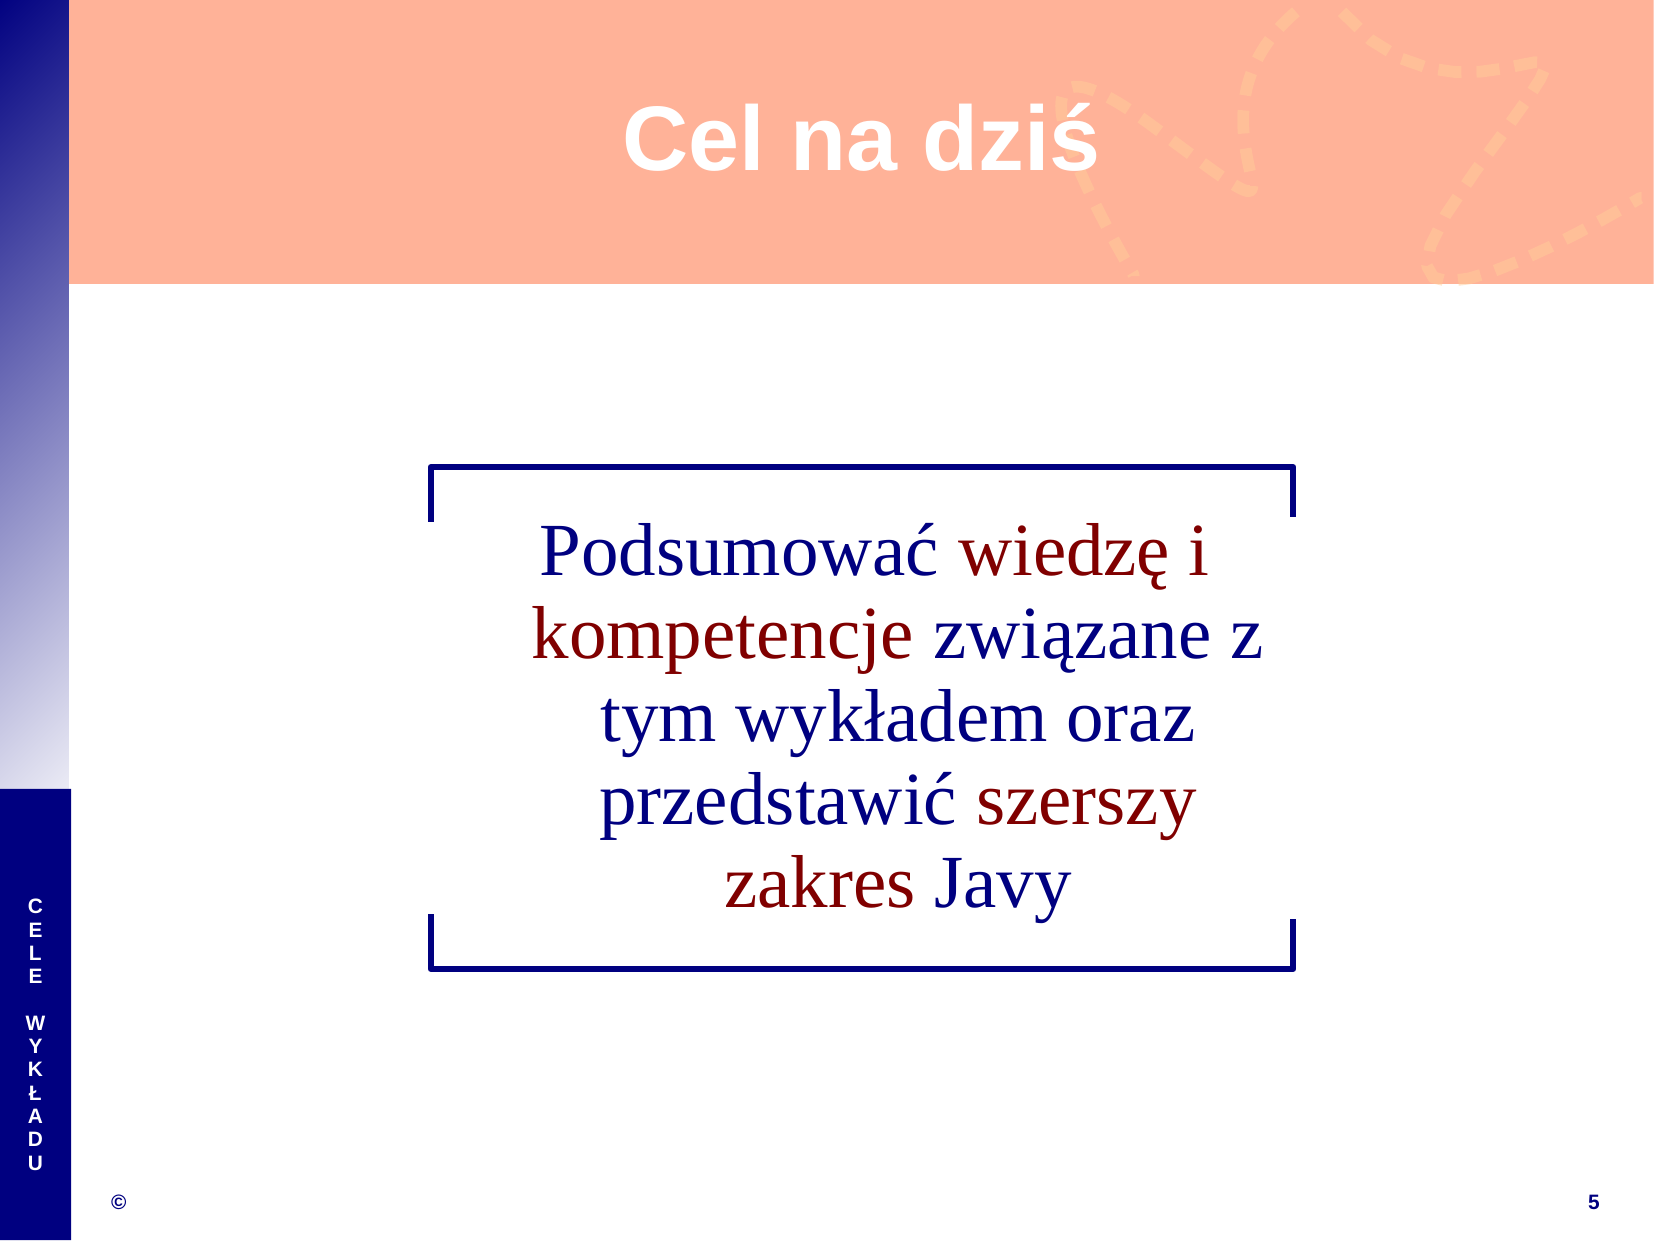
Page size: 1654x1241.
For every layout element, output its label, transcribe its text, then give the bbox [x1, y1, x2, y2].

text_box Podsumować wiedzę i kompetencje związane z tym wykładem oraz przedstawić szerszy zakres Javy [446, 430, 1278, 1002]
title Cel na dziś [70, 37, 1654, 246]
text_box C E L E W Y K Ł A D U [0, 829, 71, 1241]
